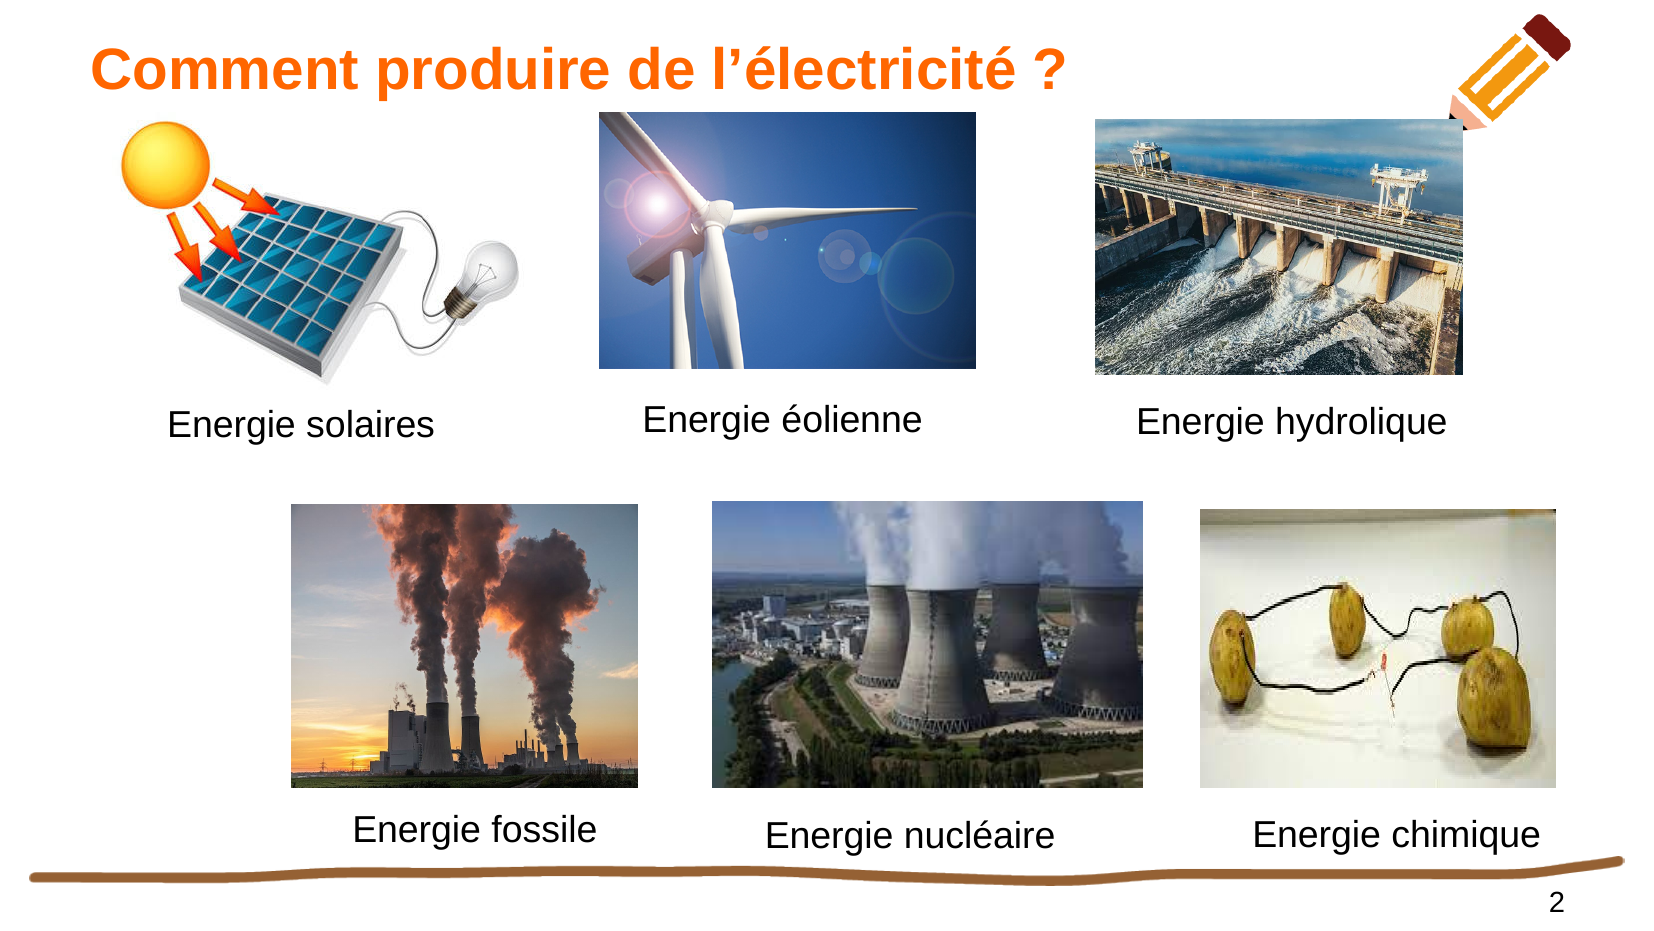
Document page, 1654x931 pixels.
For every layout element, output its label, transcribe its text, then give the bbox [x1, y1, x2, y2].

title Comment produire de l’électricité ? [19, 4, 1408, 135]
text_box Energie hydrolique [1121, 393, 1463, 451]
picture [1095, 14, 1571, 376]
text_box Energie éolienne [627, 391, 938, 451]
picture [712, 501, 1143, 788]
text_box Energie chimique [1237, 805, 1556, 863]
picture [291, 504, 638, 788]
text_box Energie solaires [152, 395, 451, 453]
picture [112, 112, 526, 396]
text_box Energie nucléaire [750, 807, 1071, 865]
picture [1200, 509, 1556, 788]
picture [599, 112, 976, 369]
picture [29, 856, 1625, 886]
text_box Energie fossile [337, 801, 613, 859]
